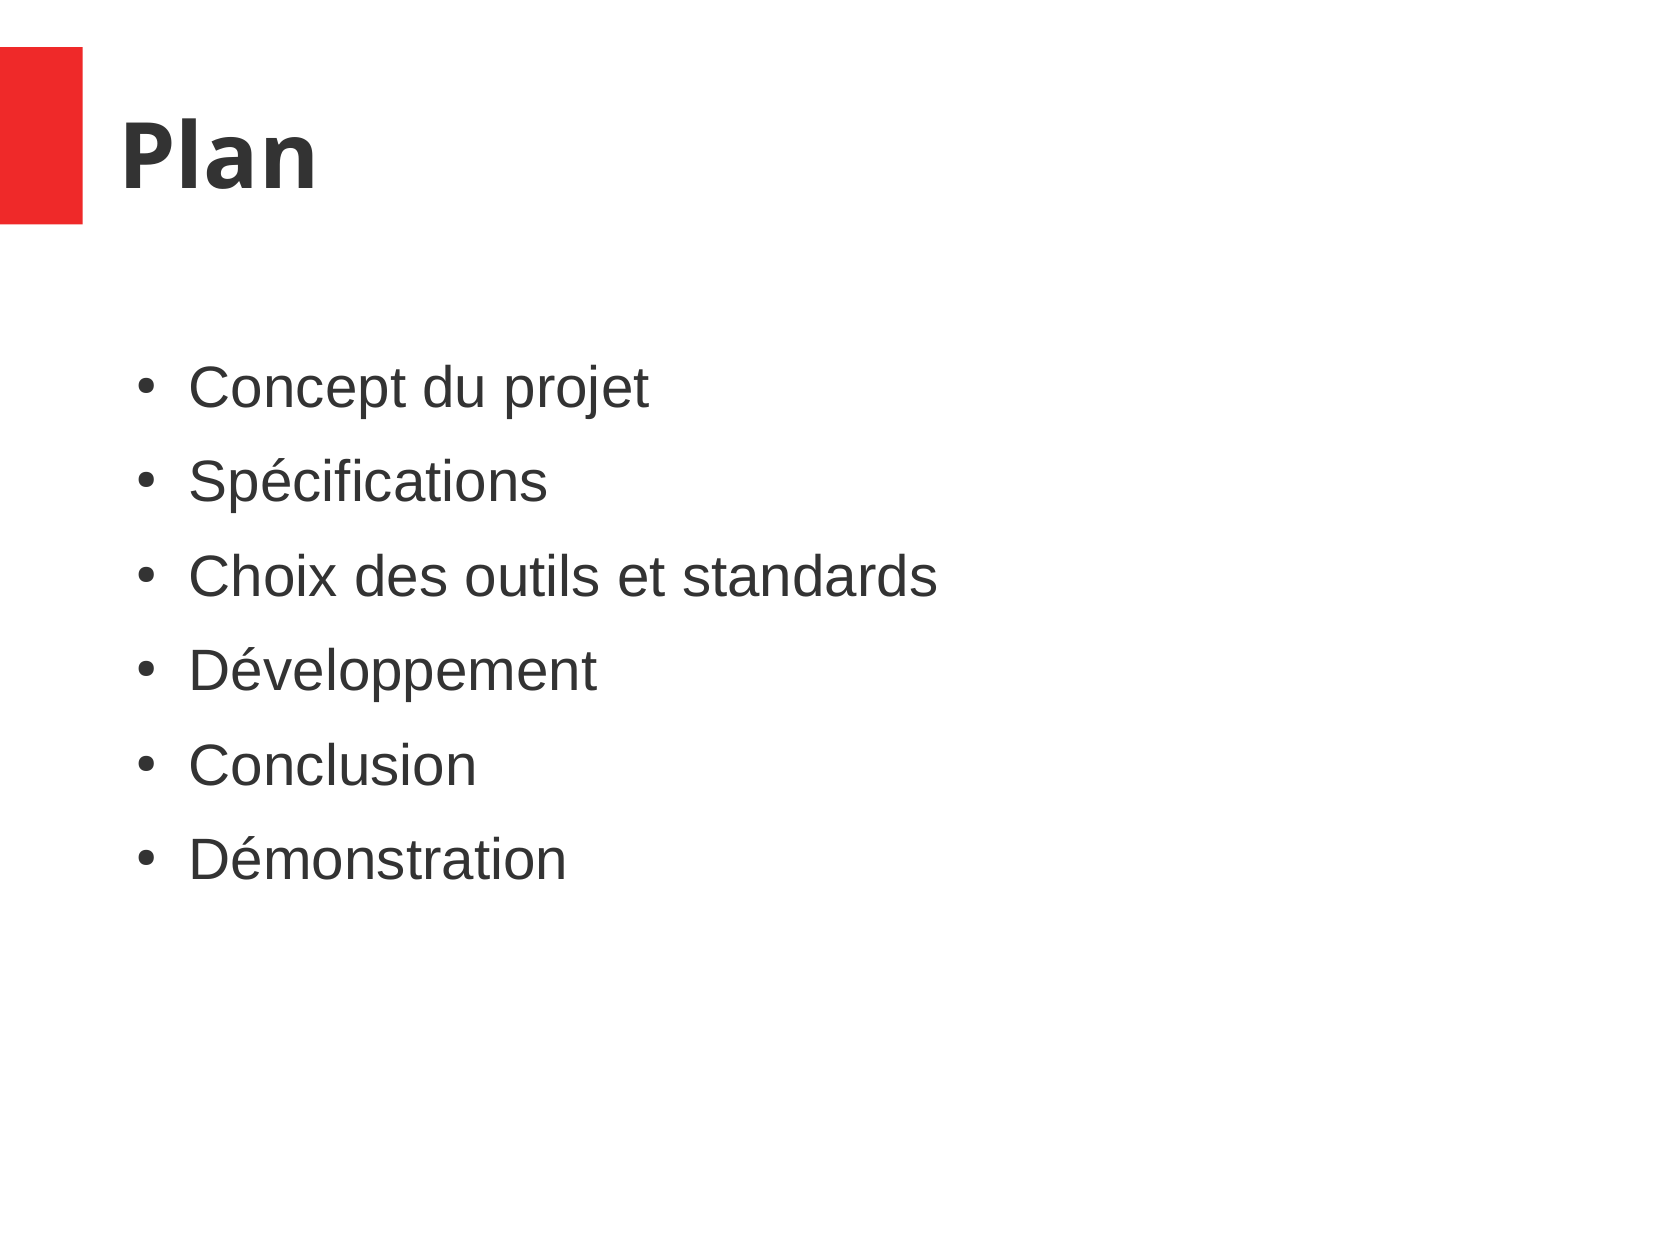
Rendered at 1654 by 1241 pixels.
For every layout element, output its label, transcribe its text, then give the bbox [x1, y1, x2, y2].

list Concept du projet Spécifications Choix des outils et standards Développement Conclusion Démonstration [118, 354, 1536, 1074]
title Plan [118, 49, 1571, 257]
